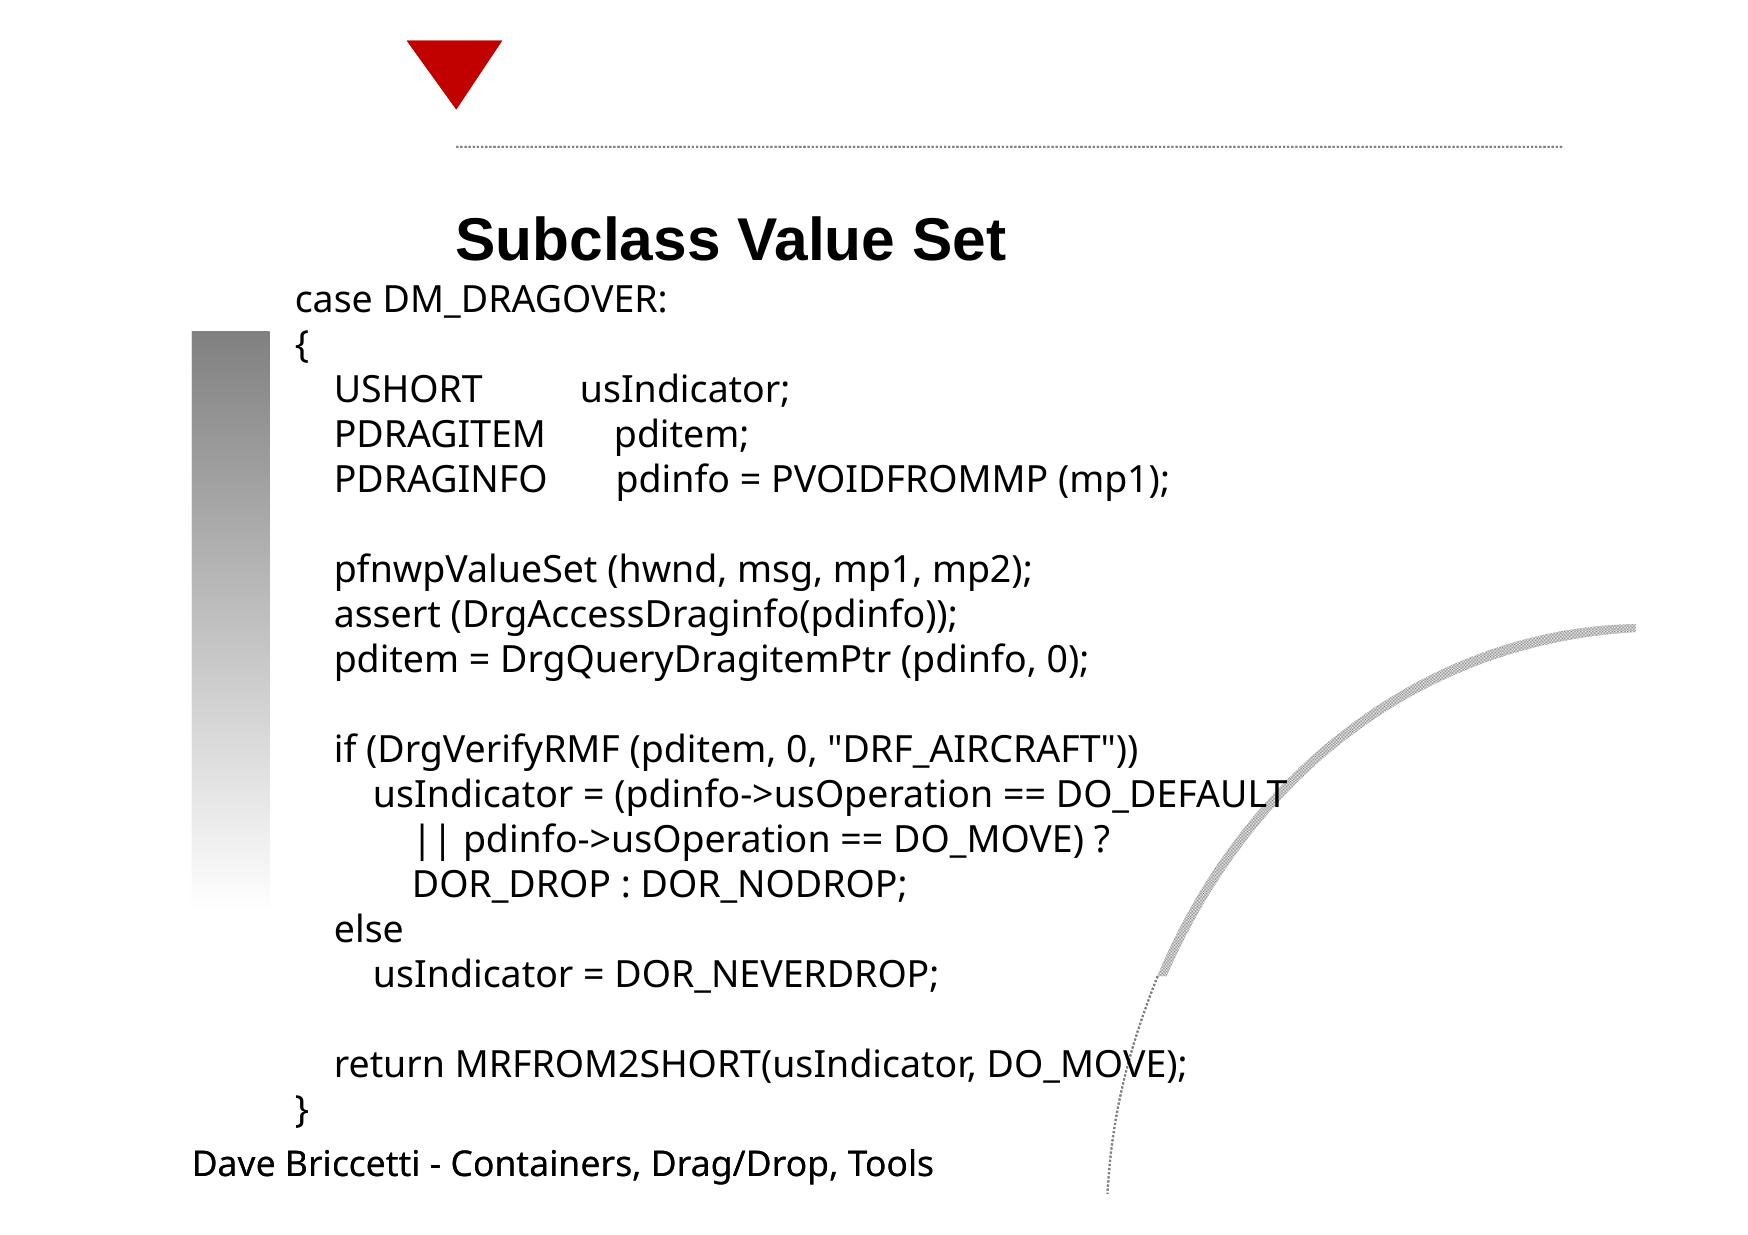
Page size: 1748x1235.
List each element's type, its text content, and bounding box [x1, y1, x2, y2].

text_box [1584, 624, 1636, 638]
text_box Dave Briccetti - Containers, Drag/Drop, Tools [191, 1141, 294, 1210]
text_box [406, 40, 503, 110]
text_box Subclass Value Set [455, 196, 1568, 275]
text_box case DM_DRAGOVER: { USHORT usIndicator; PDRAGITEM pditem; PDRAGINFO pdinfo = PVOIDFROMMP (mp1); pfnwpValueSet (hwnd, msg, mp1, mp2); assert (DrgAccessDraginfo(pdinfo)); pditem = DrgQueryDragitemPtr (pdinfo, 0); if (DrgVerifyRMF (pditem, 0, "DRF_AIRCRAFT")) usIndicator = (pdinfo->usOperation == DO_DEFAULT || pdinfo->usOperation == DO_MOVE) ? DOR_DROP : DOR_NODROP; else usIndicator = DOR_NEVERDROP; return MRFROM2SHORT(usIndicator, DO_MOVE); } [294, 275, 1584, 1235]
text_box [192, 332, 269, 911]
